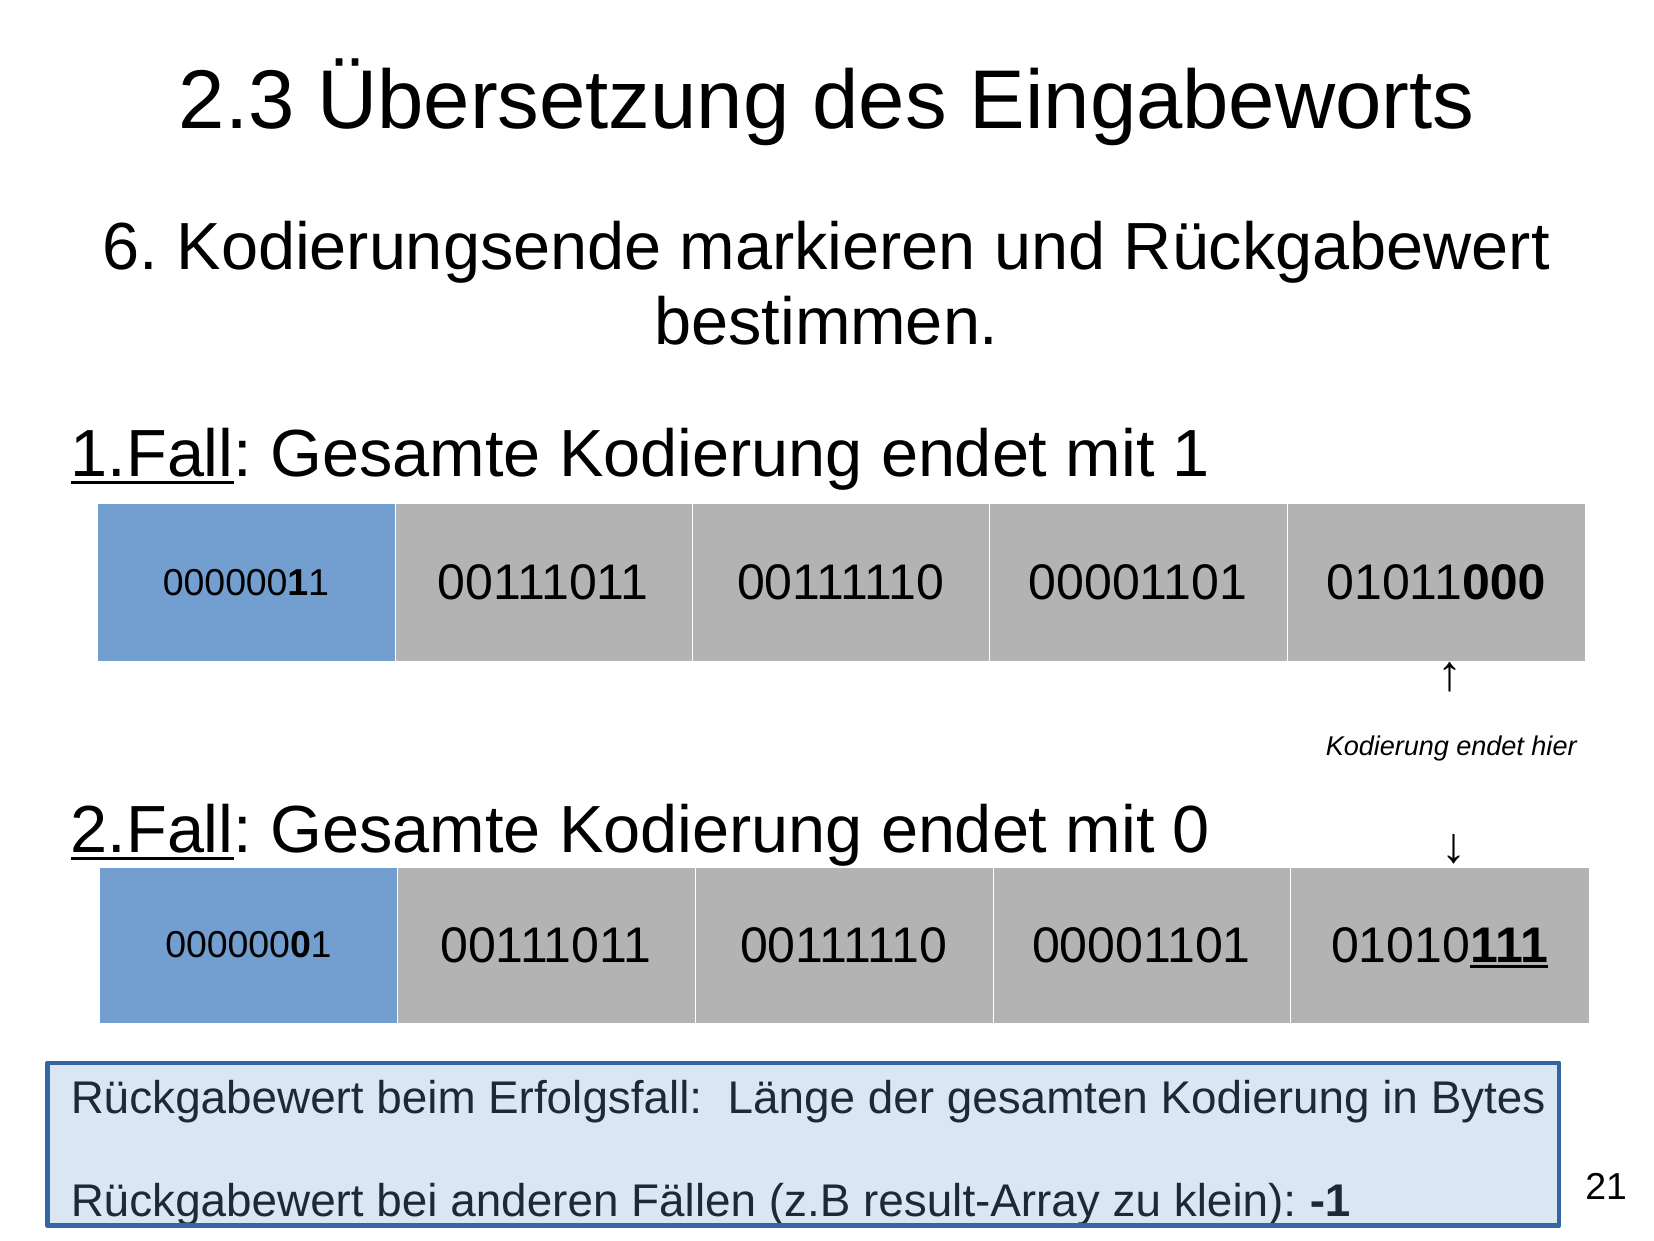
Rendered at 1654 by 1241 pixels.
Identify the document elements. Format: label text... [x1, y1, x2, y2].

text_box <number> [1259, 1158, 1642, 1229]
table_header 00000001 [100, 868, 397, 1023]
subtitle 1.Fall: Gesamte Kodierung endet mit 1 2.Fall: Gesamte Kodierung endet mit 0 Rückgabewert beim Erfolgsfall: Länge der gesamten Kodierung in Bytes Rückgabewert bei anderen Fällen (z.B result-Array zu klein): -1 [70, 367, 1571, 1158]
table_header 00111011 [398, 868, 695, 1023]
table_header 01010111 [1291, 868, 1589, 1023]
table_header 00001101 [990, 504, 1287, 661]
text_box ↑ Kodierung endet hier ↓ [1311, 637, 1654, 881]
table_header 01011000 [1288, 504, 1585, 661]
table_header 00111011 [396, 504, 692, 661]
table_header 00111110 [696, 868, 993, 1023]
table_header 00000011 [98, 504, 395, 661]
text_box 6. Kodierungsende markieren und Rückgabewert bestimmen. [0, 201, 1654, 367]
table_header 00111110 [693, 504, 989, 661]
table_header 00001101 [994, 868, 1290, 1023]
title 2.3 Übersetzung des Eingabeworts [82, 0, 1571, 201]
text_box [47, 1062, 1560, 1226]
